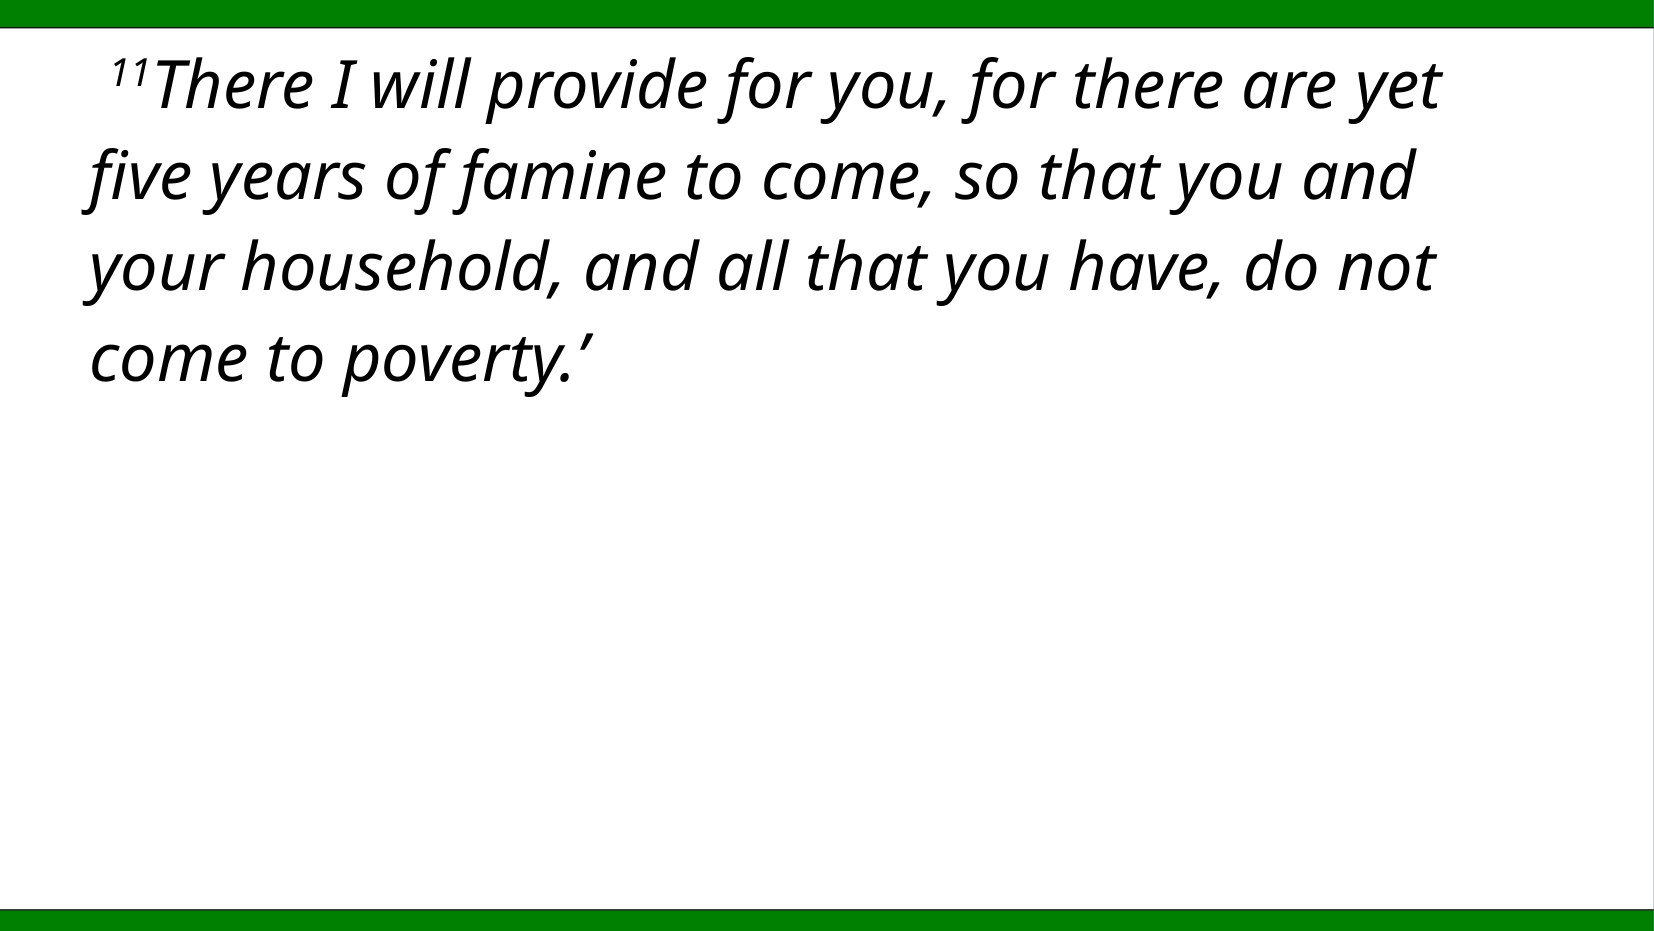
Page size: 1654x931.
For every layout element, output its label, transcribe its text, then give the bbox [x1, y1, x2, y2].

text_box 11There I will provide for you, for there are yet five years of famine to come, so that you and your household, and all that you have, do not come to poverty.’ [75, 30, 1561, 400]
picture [0, 0, 1654, 931]
